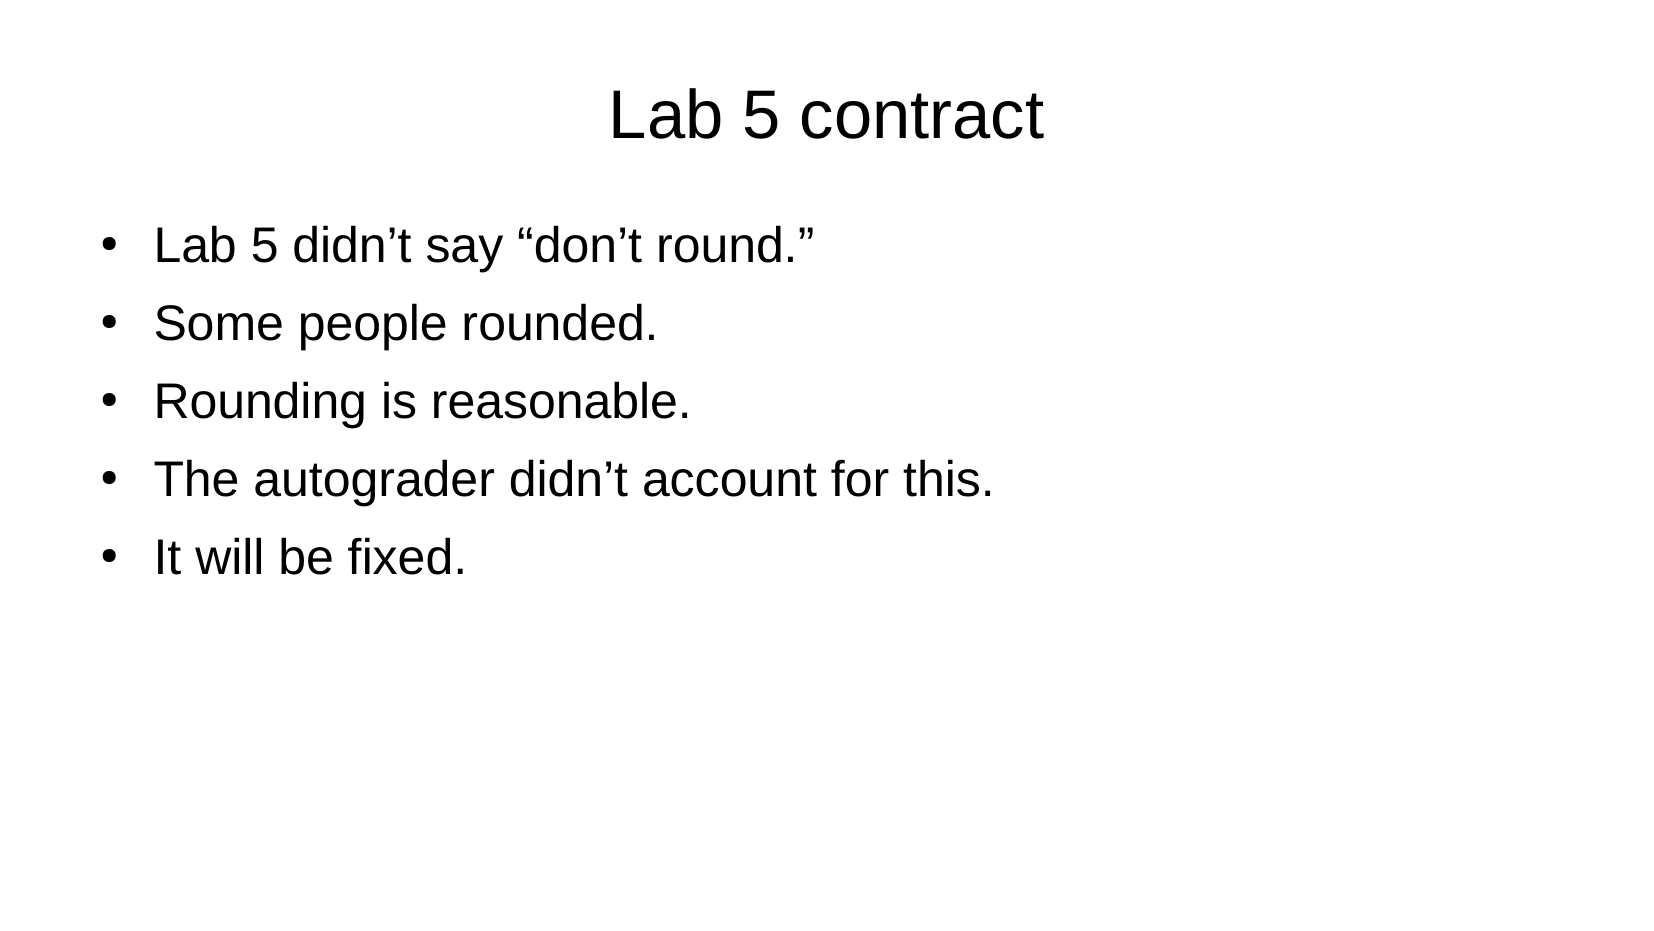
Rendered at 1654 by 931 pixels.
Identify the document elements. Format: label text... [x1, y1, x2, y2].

list Lab 5 didn’t say “don’t round.” Some people rounded. Rounding is reasonable. The autograder didn’t account for this. It will be fixed. [82, 217, 1571, 758]
title Lab 5 contract [82, 37, 1571, 193]
